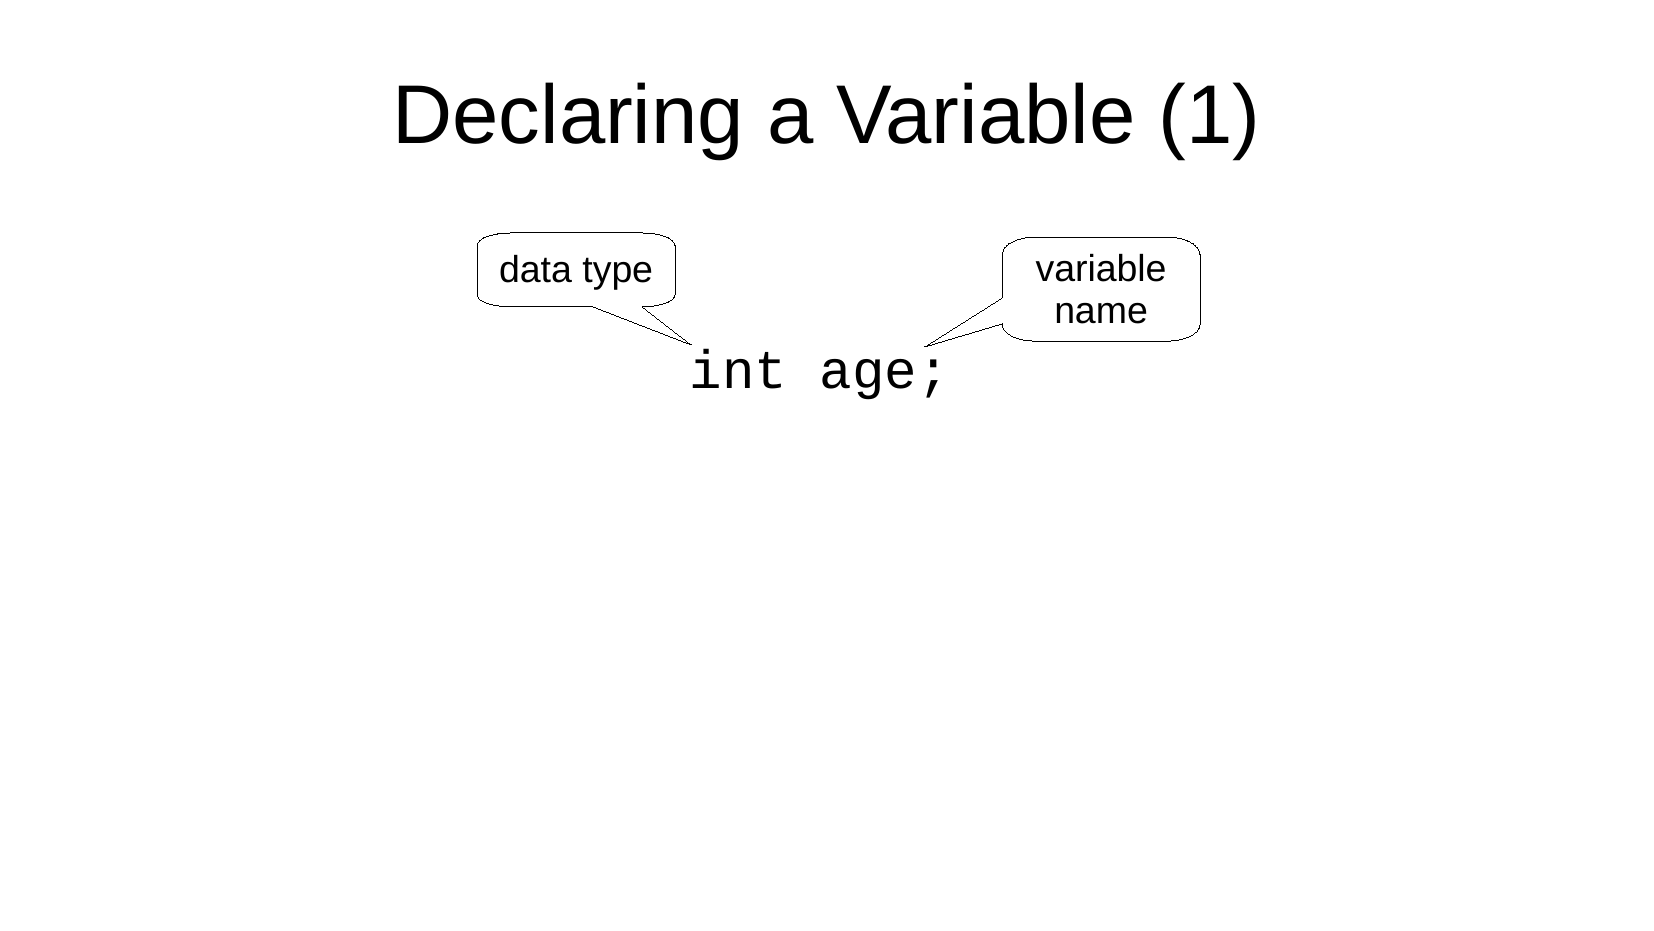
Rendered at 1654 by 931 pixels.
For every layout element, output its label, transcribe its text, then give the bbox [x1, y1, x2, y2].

text_box data type [477, 232, 692, 345]
title Declaring a Variable (1) [82, 37, 1571, 193]
text_box int age; [675, 336, 965, 413]
text_box variable name [924, 237, 1201, 347]
